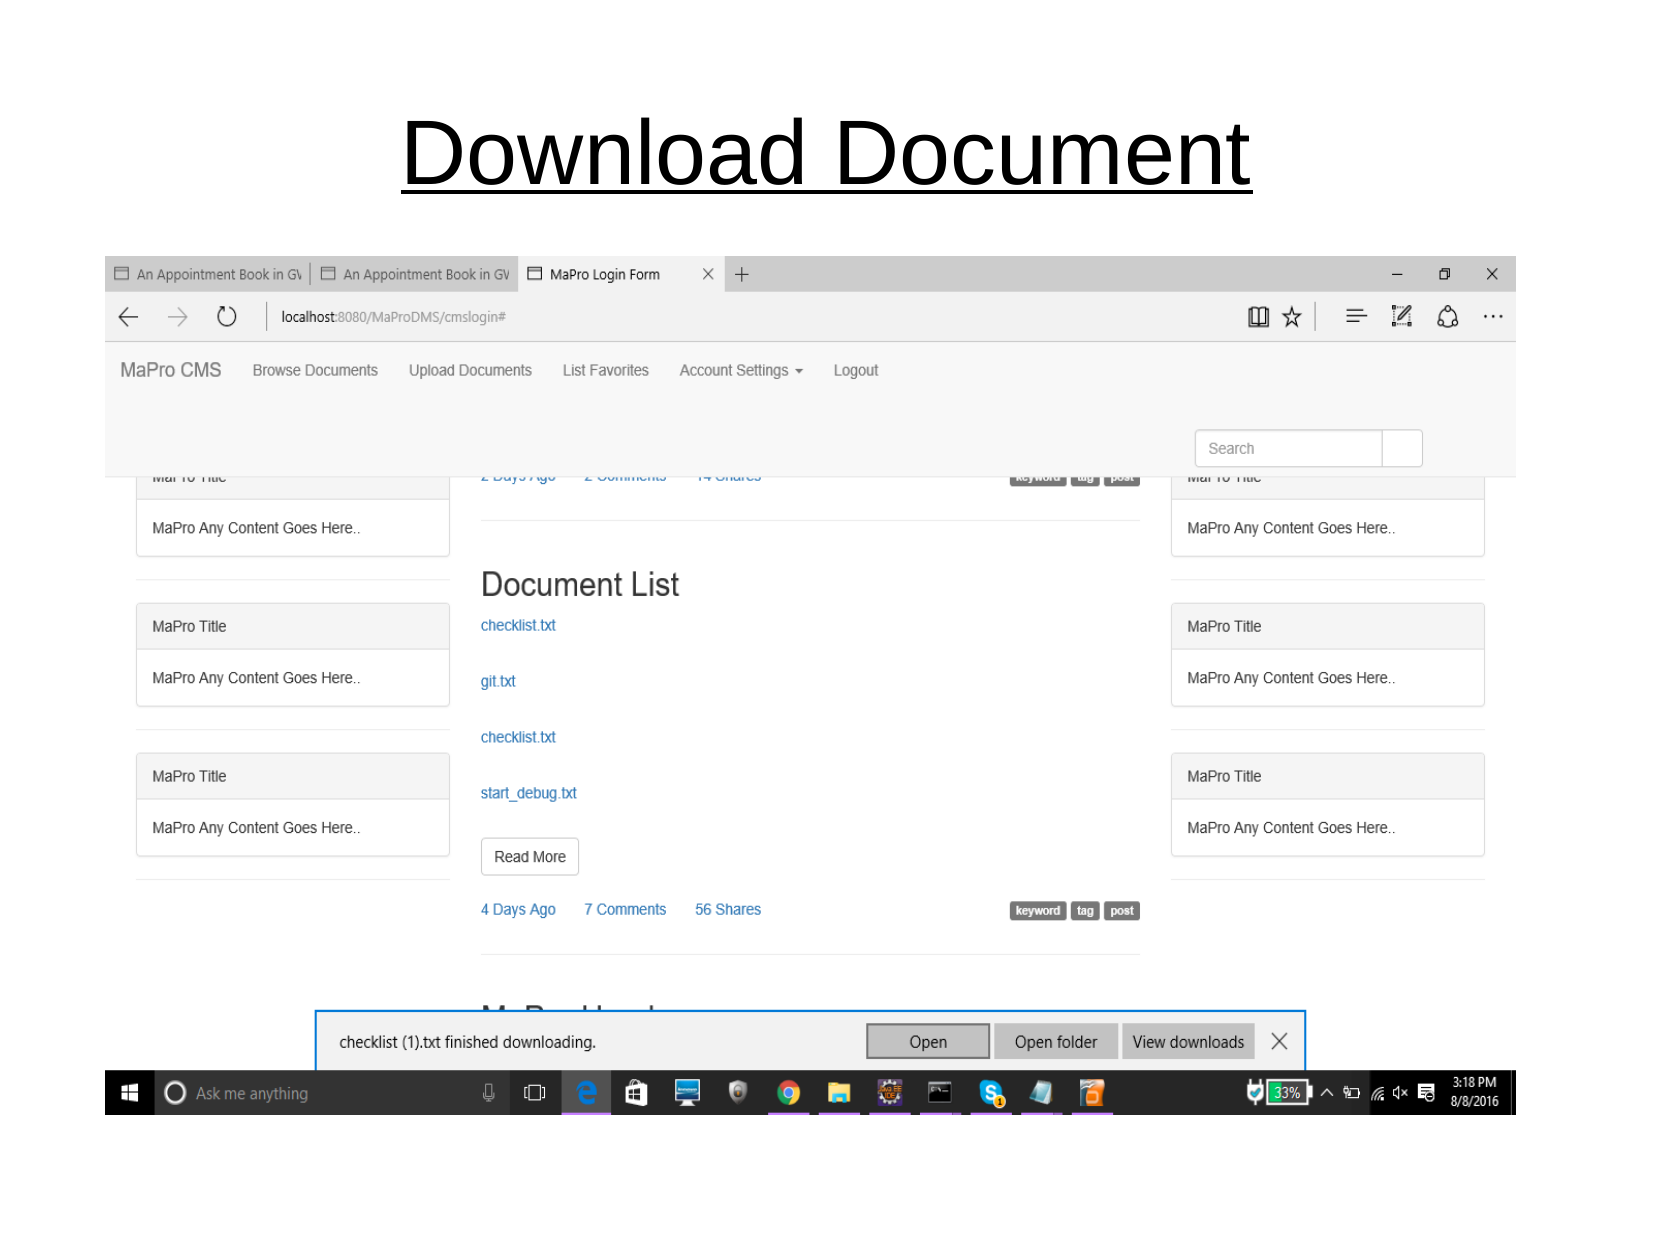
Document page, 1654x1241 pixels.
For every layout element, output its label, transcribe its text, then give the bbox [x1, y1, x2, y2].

picture [105, 256, 1516, 1115]
title Download Document [82, 49, 1571, 257]
